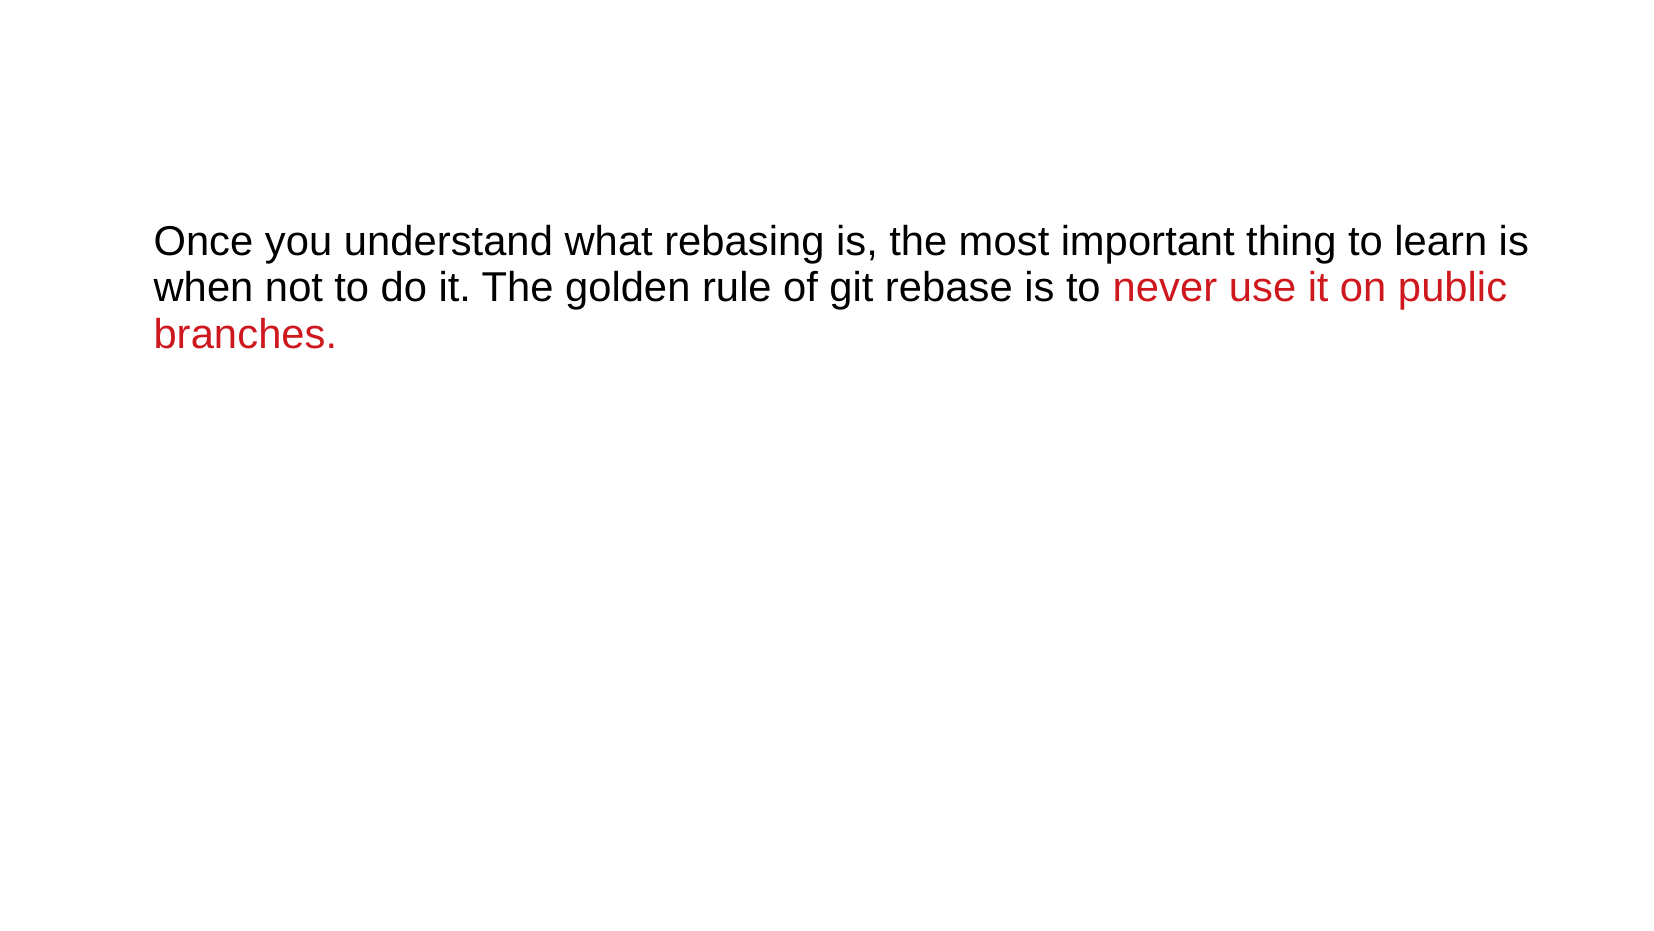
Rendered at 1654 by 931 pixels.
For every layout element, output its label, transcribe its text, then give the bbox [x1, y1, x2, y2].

list Once you understand what rebasing is, the most important thing to learn is when not to do it. The golden rule of git rebase is to never use it on public branches. [82, 217, 1571, 758]
